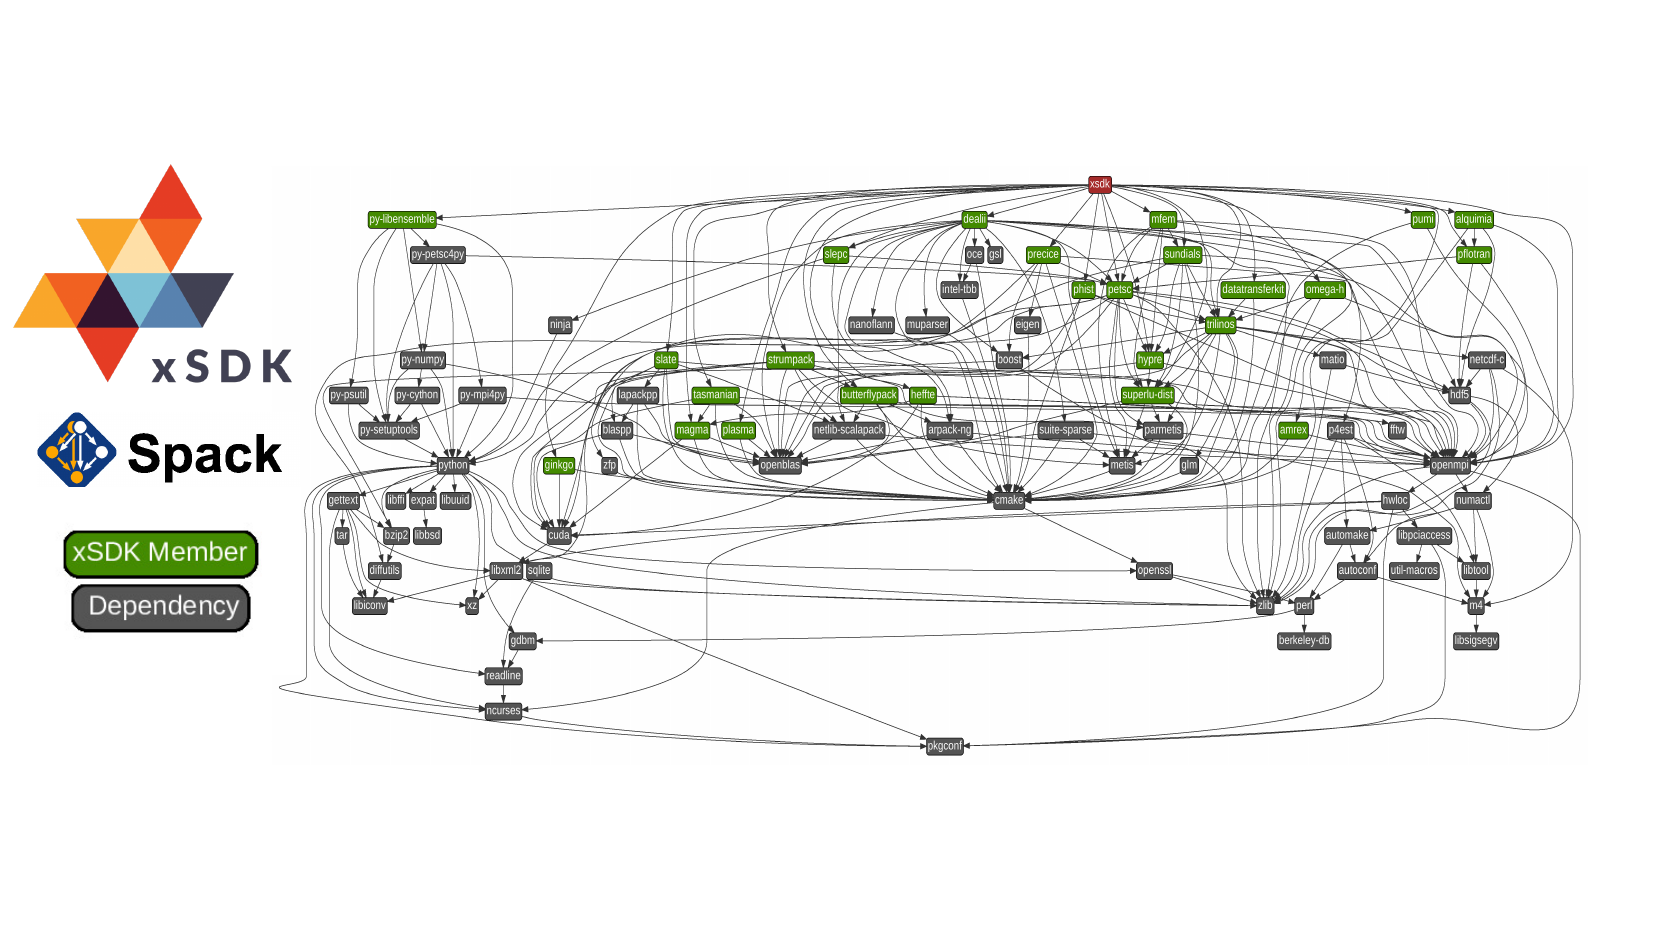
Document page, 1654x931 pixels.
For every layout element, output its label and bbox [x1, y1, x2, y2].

picture [13, 164, 1588, 765]
